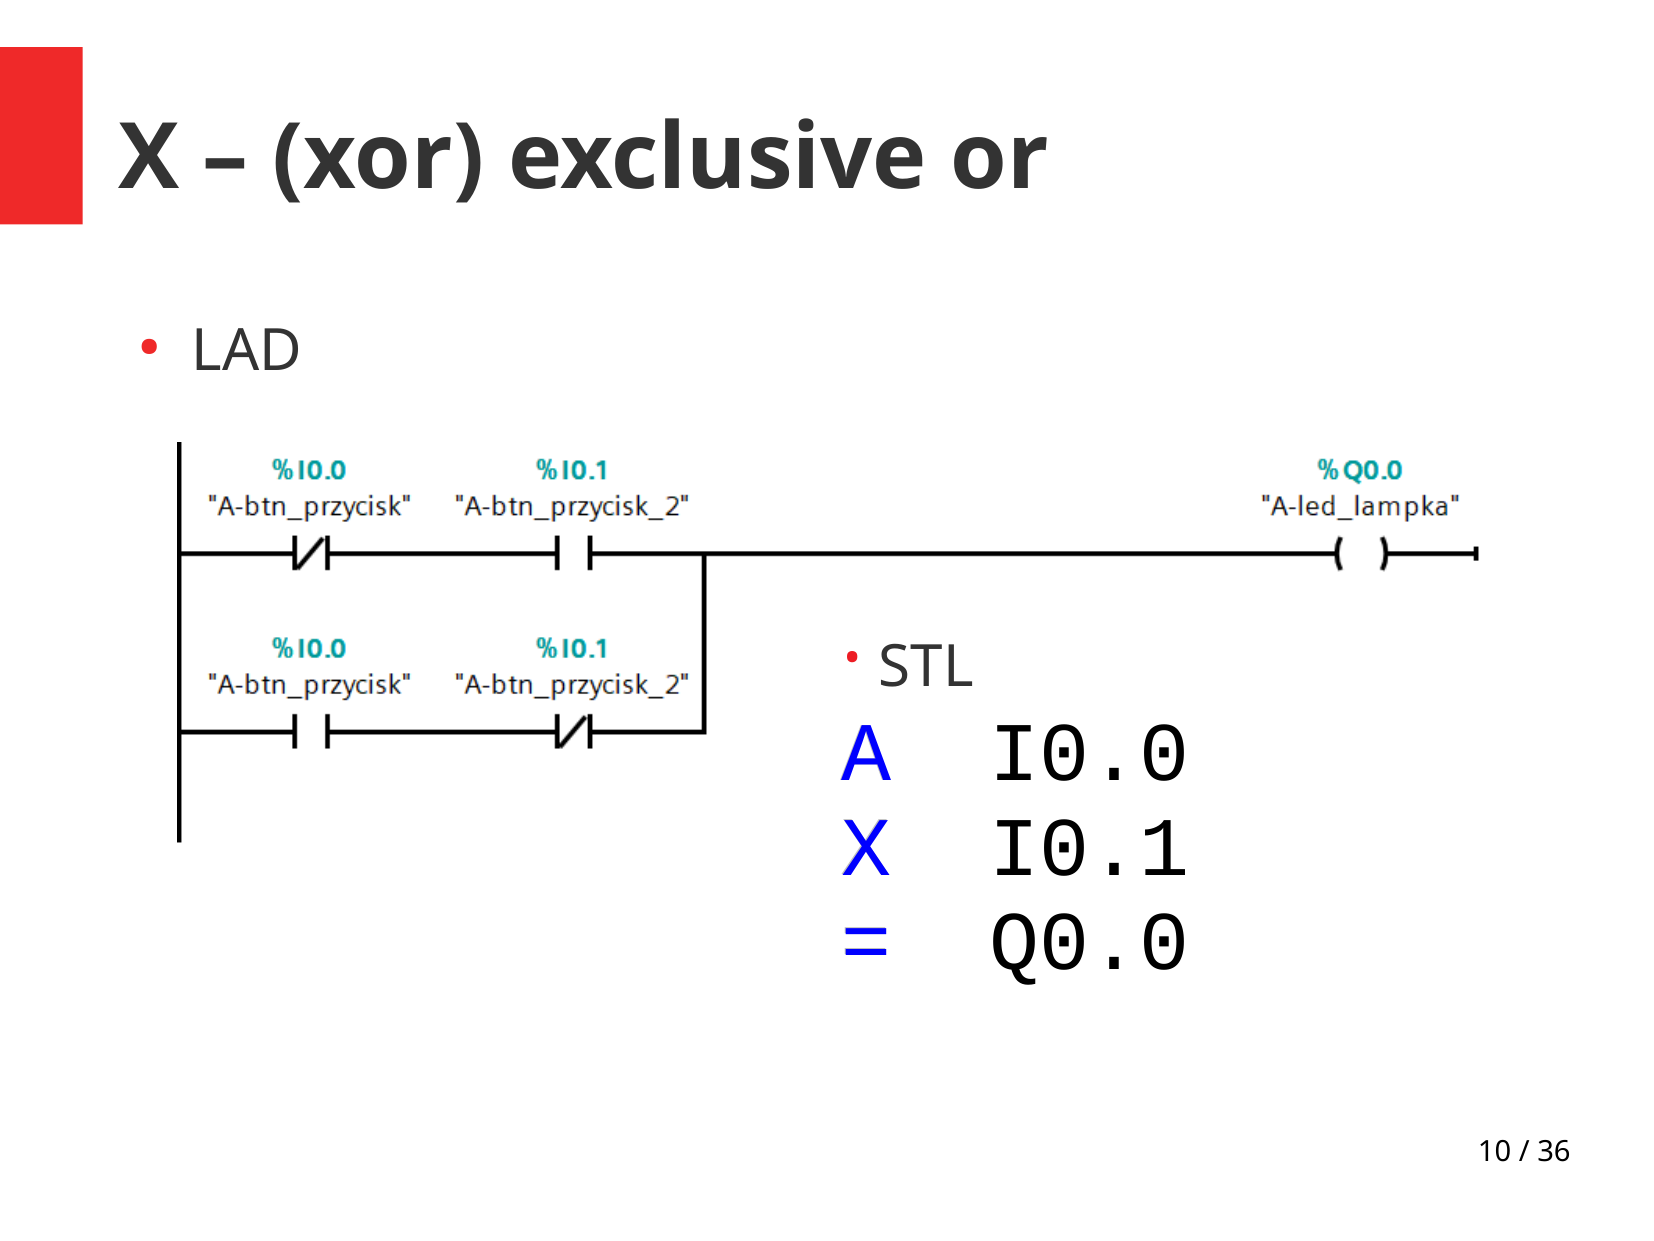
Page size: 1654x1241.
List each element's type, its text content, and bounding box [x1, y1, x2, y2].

picture [177, 442, 1485, 850]
text_box · STL A I0.0 X I0.1 = Q0.0 [826, 590, 1205, 1002]
title X – (xor) exclusive or [118, 49, 1571, 257]
list LAD [121, 308, 1539, 392]
